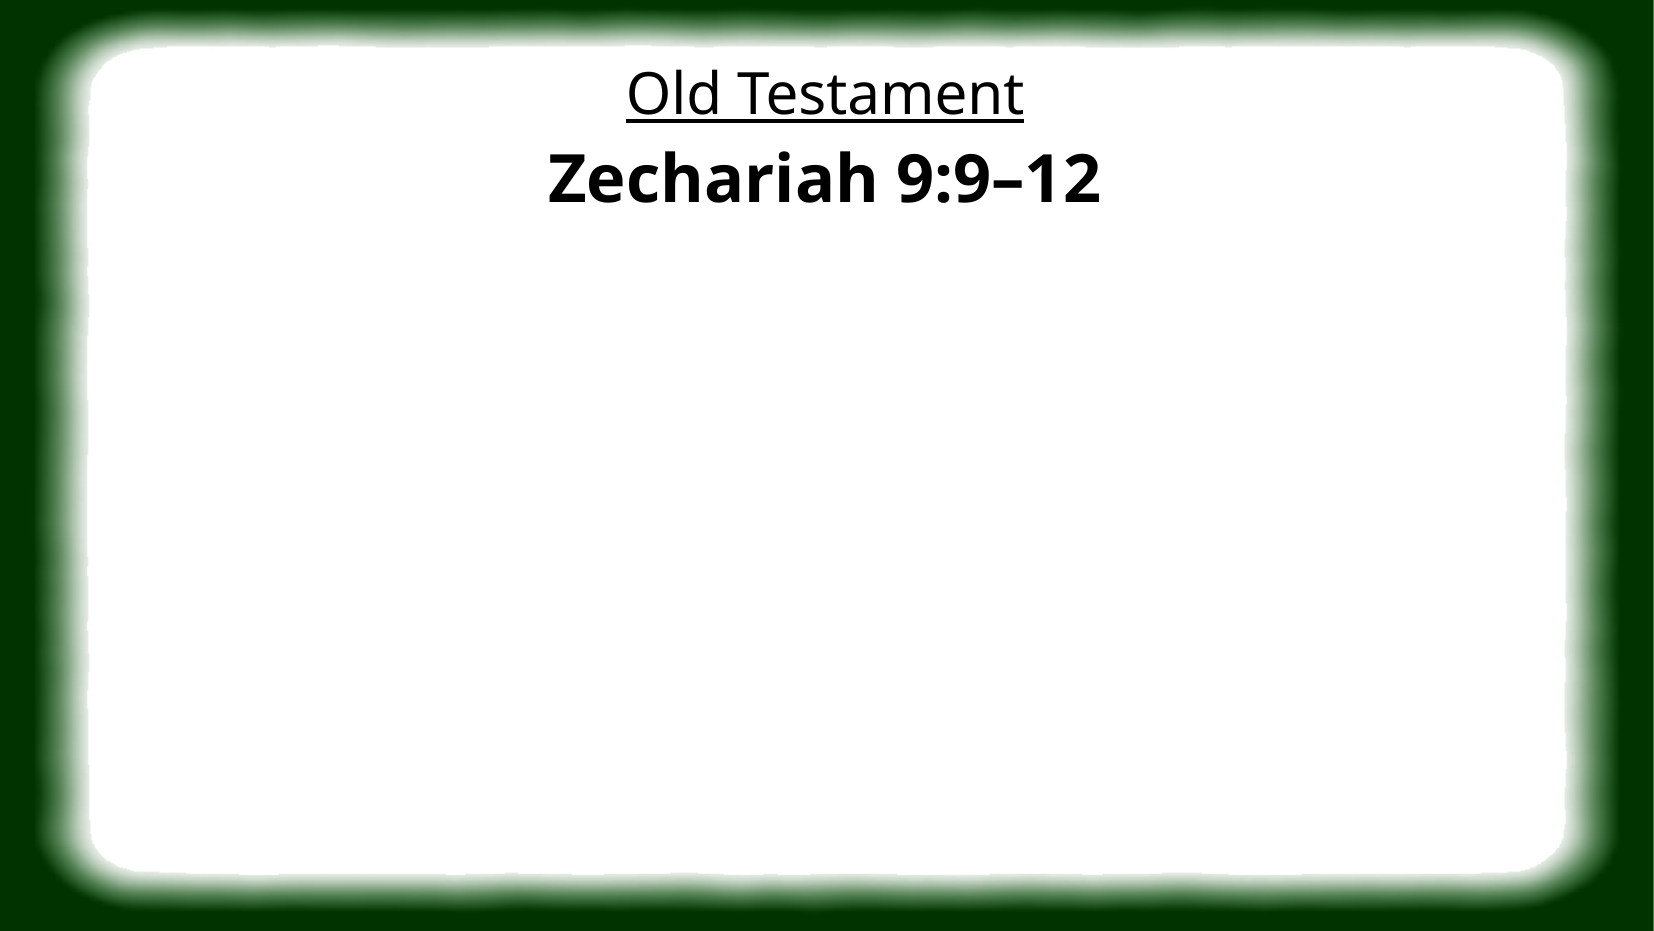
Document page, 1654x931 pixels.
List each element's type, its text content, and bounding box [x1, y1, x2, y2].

text_box Old Testament Zechariah 9:9–12 [90, 45, 1561, 226]
picture [0, 0, 1654, 931]
